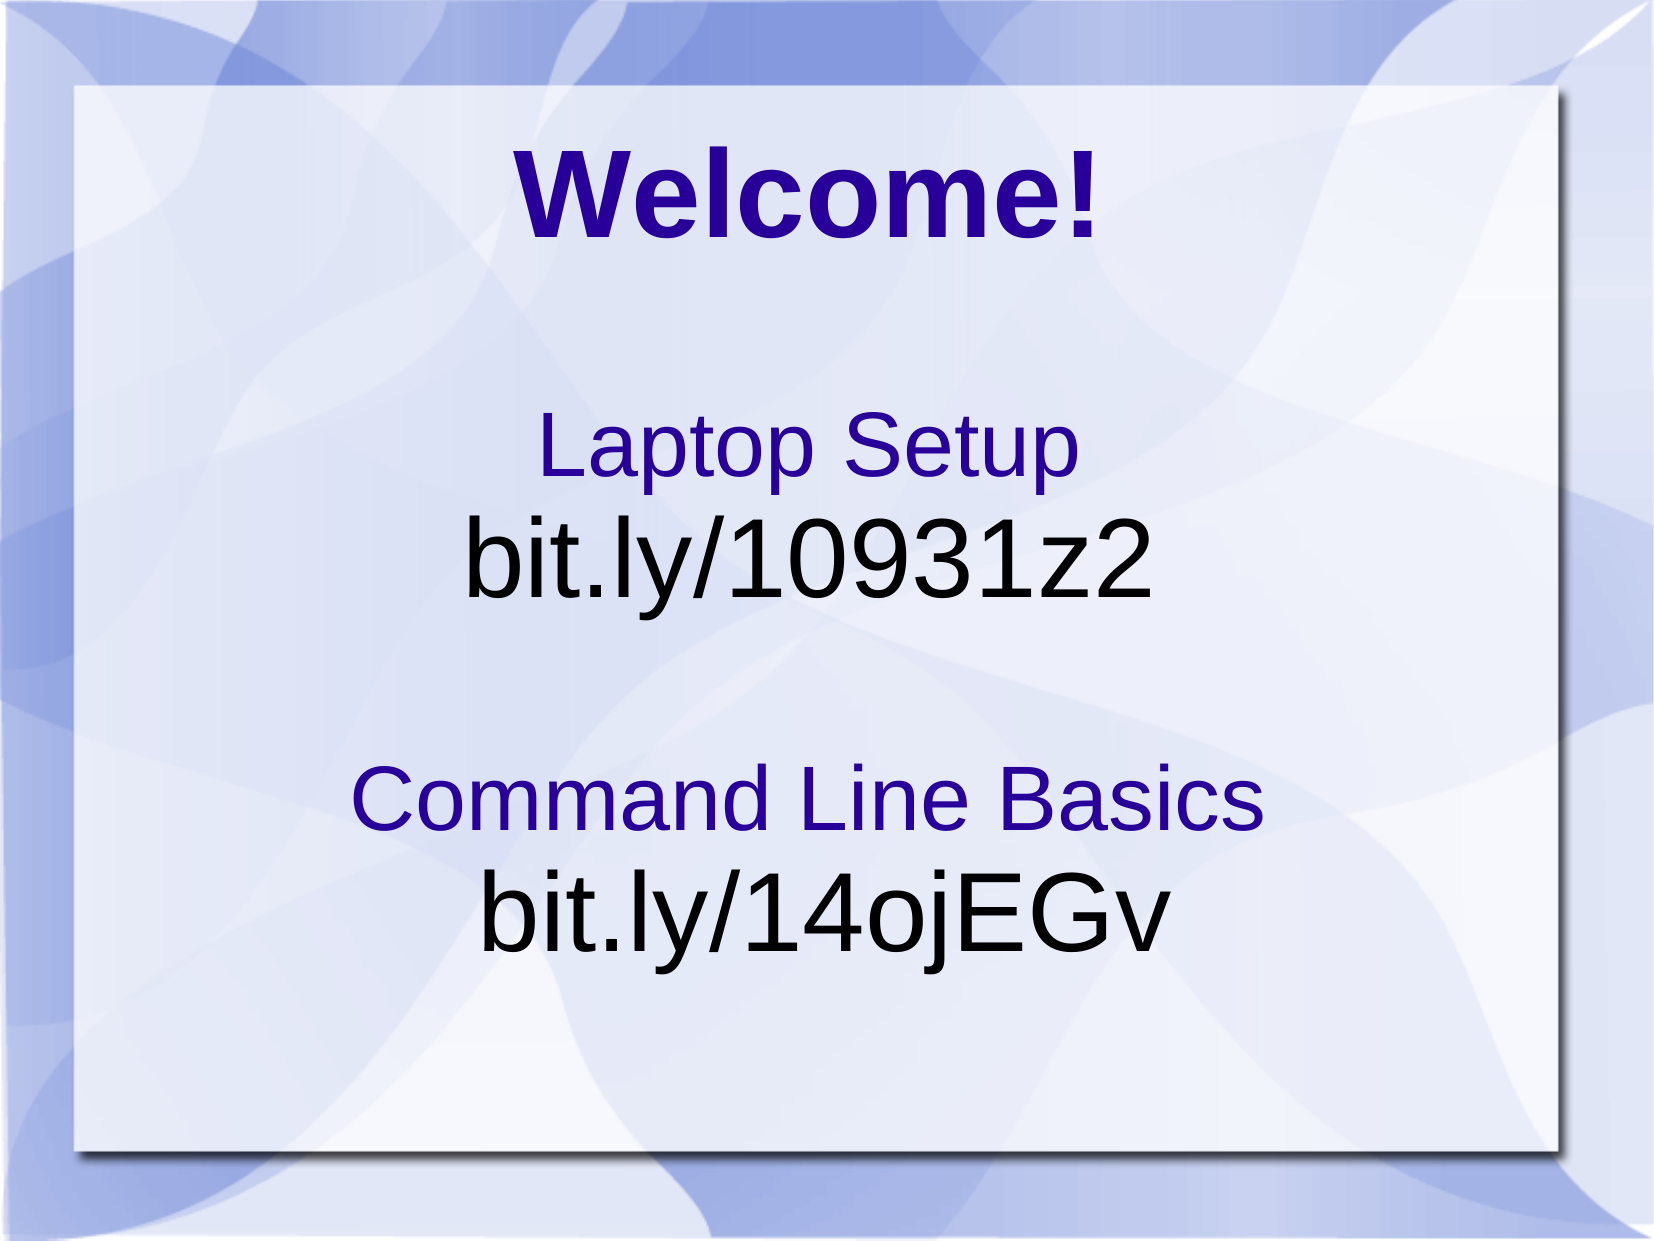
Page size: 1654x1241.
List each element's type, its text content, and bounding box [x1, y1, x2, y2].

title Welcome! [82, 90, 1536, 298]
subtitle Laptop Setup bit.ly/10931z2 Command Line Basics bit.ly/14ojEGv [129, 324, 1489, 1045]
picture [0, 0, 1654, 1241]
